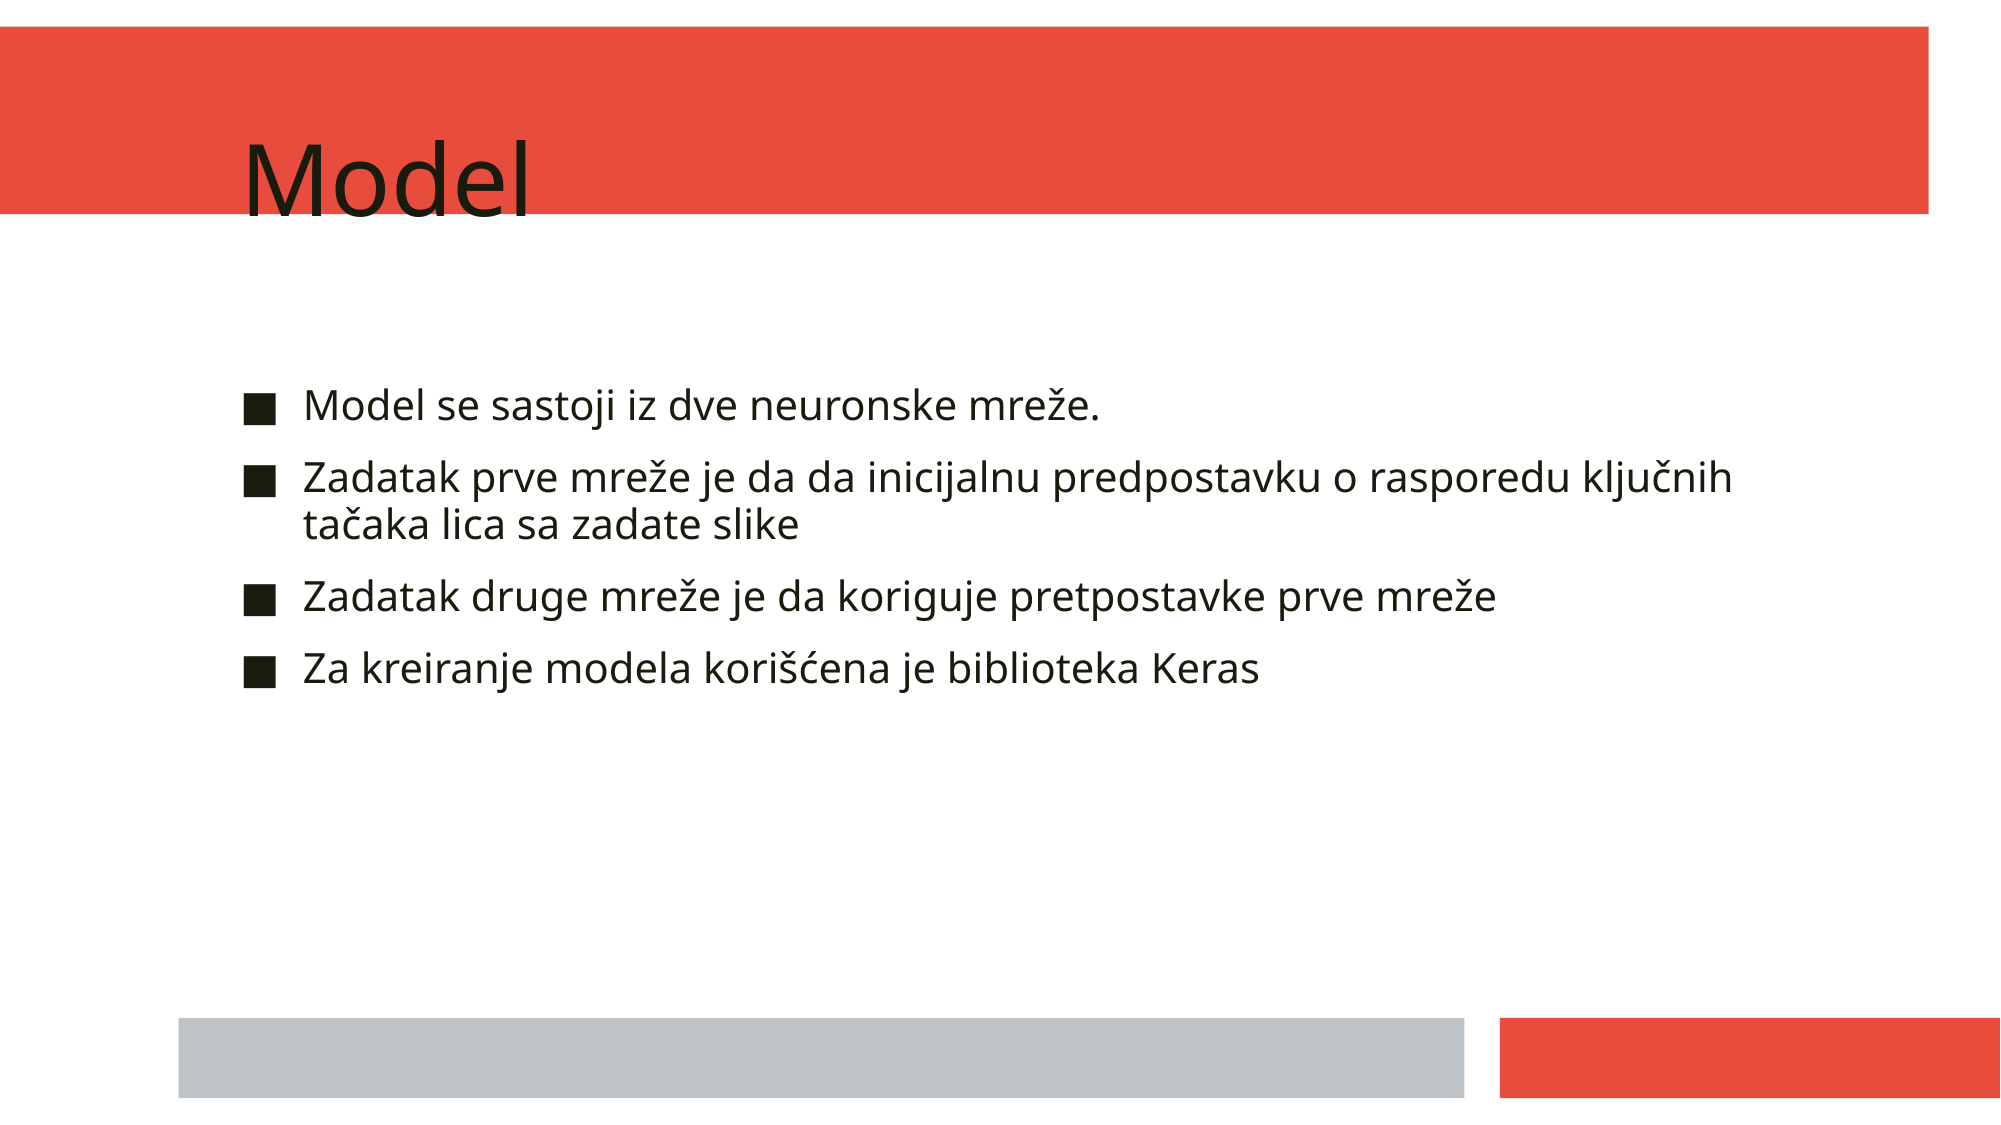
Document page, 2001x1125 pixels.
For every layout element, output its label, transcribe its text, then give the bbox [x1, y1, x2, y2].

list Model se sastoji iz dve neuronske mreže. Zadatak prve mreže je da da inicijalnu predpostavku o rasporedu ključnih tačaka lica sa zadate slike Zadatak druge mreže je da koriguje pretpostavke prve mreže Za kreiranje modela korišćena je biblioteka Keras [225, 375, 1800, 963]
title Model [225, 112, 1800, 357]
